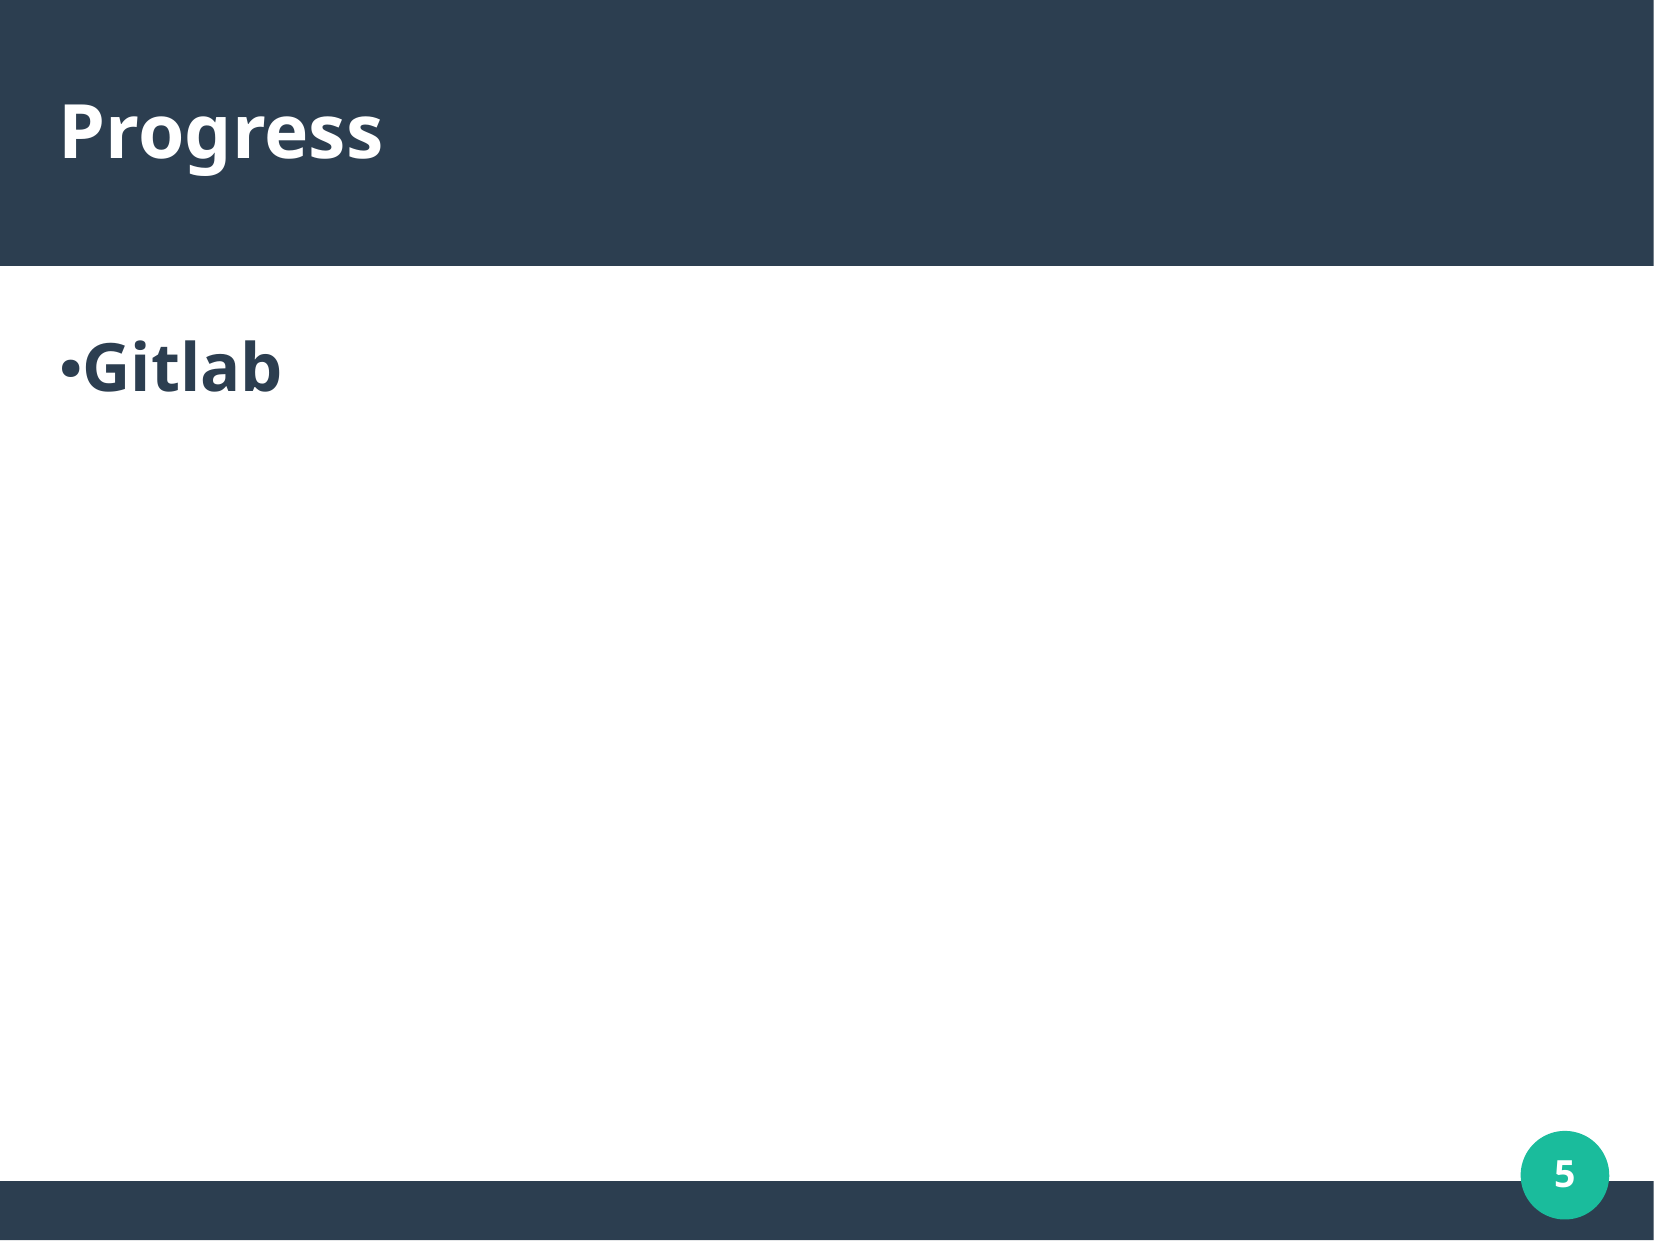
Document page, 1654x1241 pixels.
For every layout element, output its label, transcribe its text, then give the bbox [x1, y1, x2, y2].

text_box [1505, 1116, 1625, 1235]
title Progress [59, 49, 1595, 207]
list Gitlab [59, 324, 1595, 1152]
